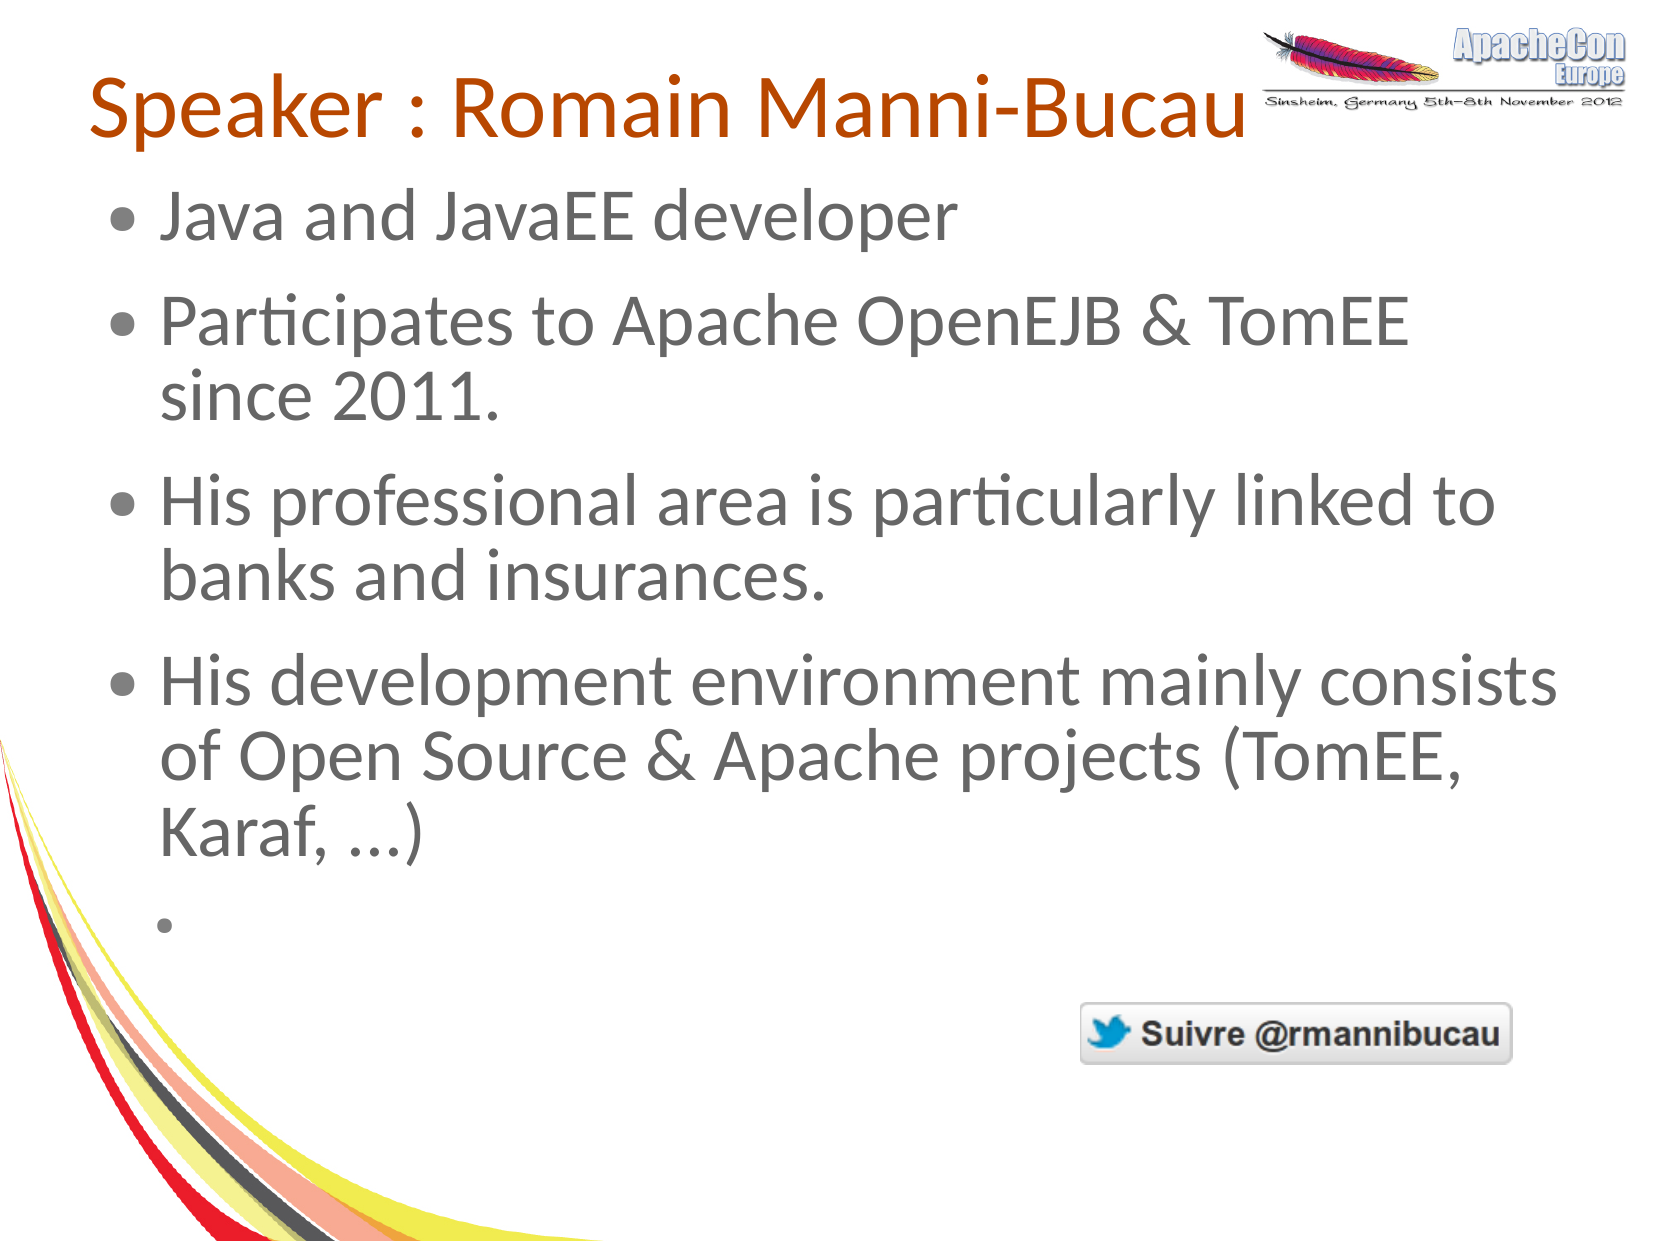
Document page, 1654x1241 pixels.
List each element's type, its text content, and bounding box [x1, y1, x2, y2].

list Java and JavaEE developer Participates to Apache OpenEJB & TomEE since 2011. His professional area is particularly linked to banks and insurances. His development environment mainly consists of Open Source & Apache projects (TomEE, Karaf, ...) [88, 184, 1565, 1182]
picture [0, 0, 1654, 1241]
title Speaker : Romain Manni-Bucau [88, 59, 1654, 171]
